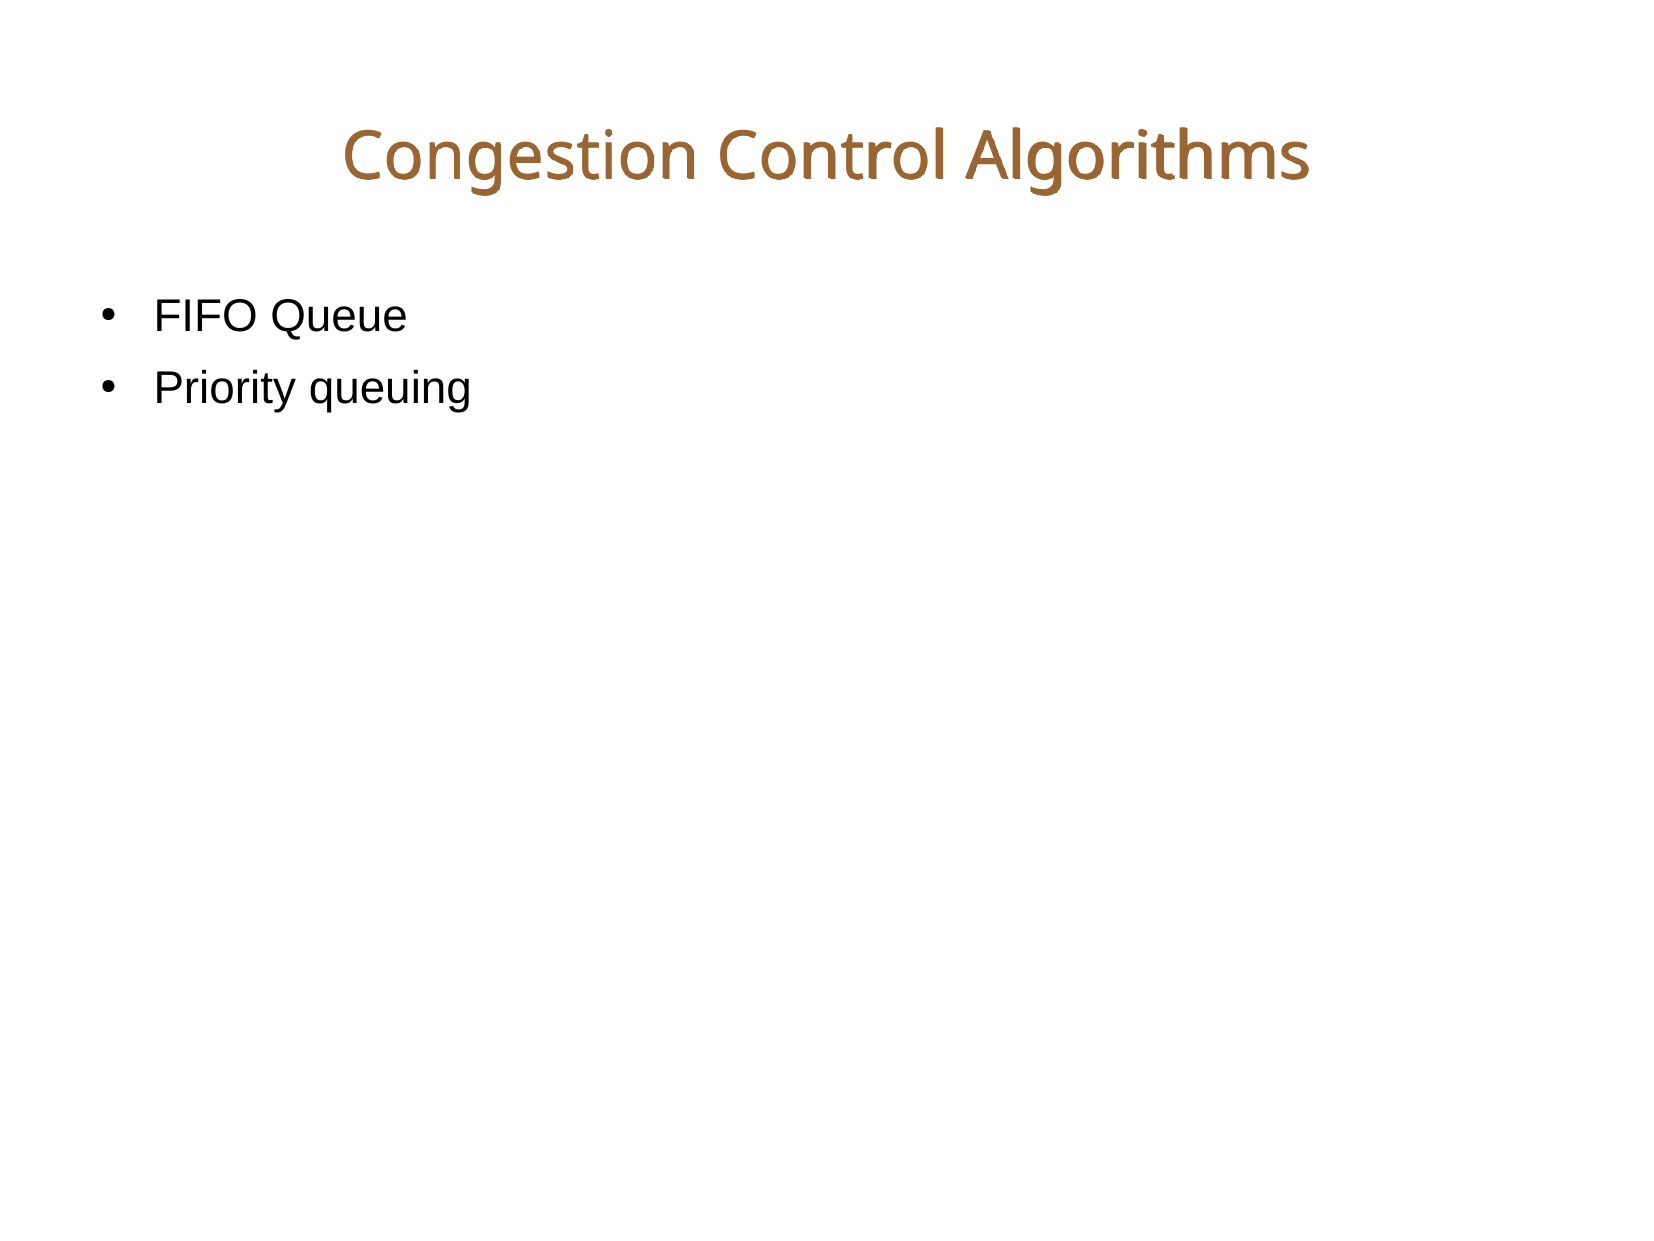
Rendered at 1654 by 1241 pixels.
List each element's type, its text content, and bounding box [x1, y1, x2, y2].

title Congestion Control Algorithms [82, 49, 1571, 257]
list FIFO Queue Priority queuing [82, 290, 1571, 1010]
